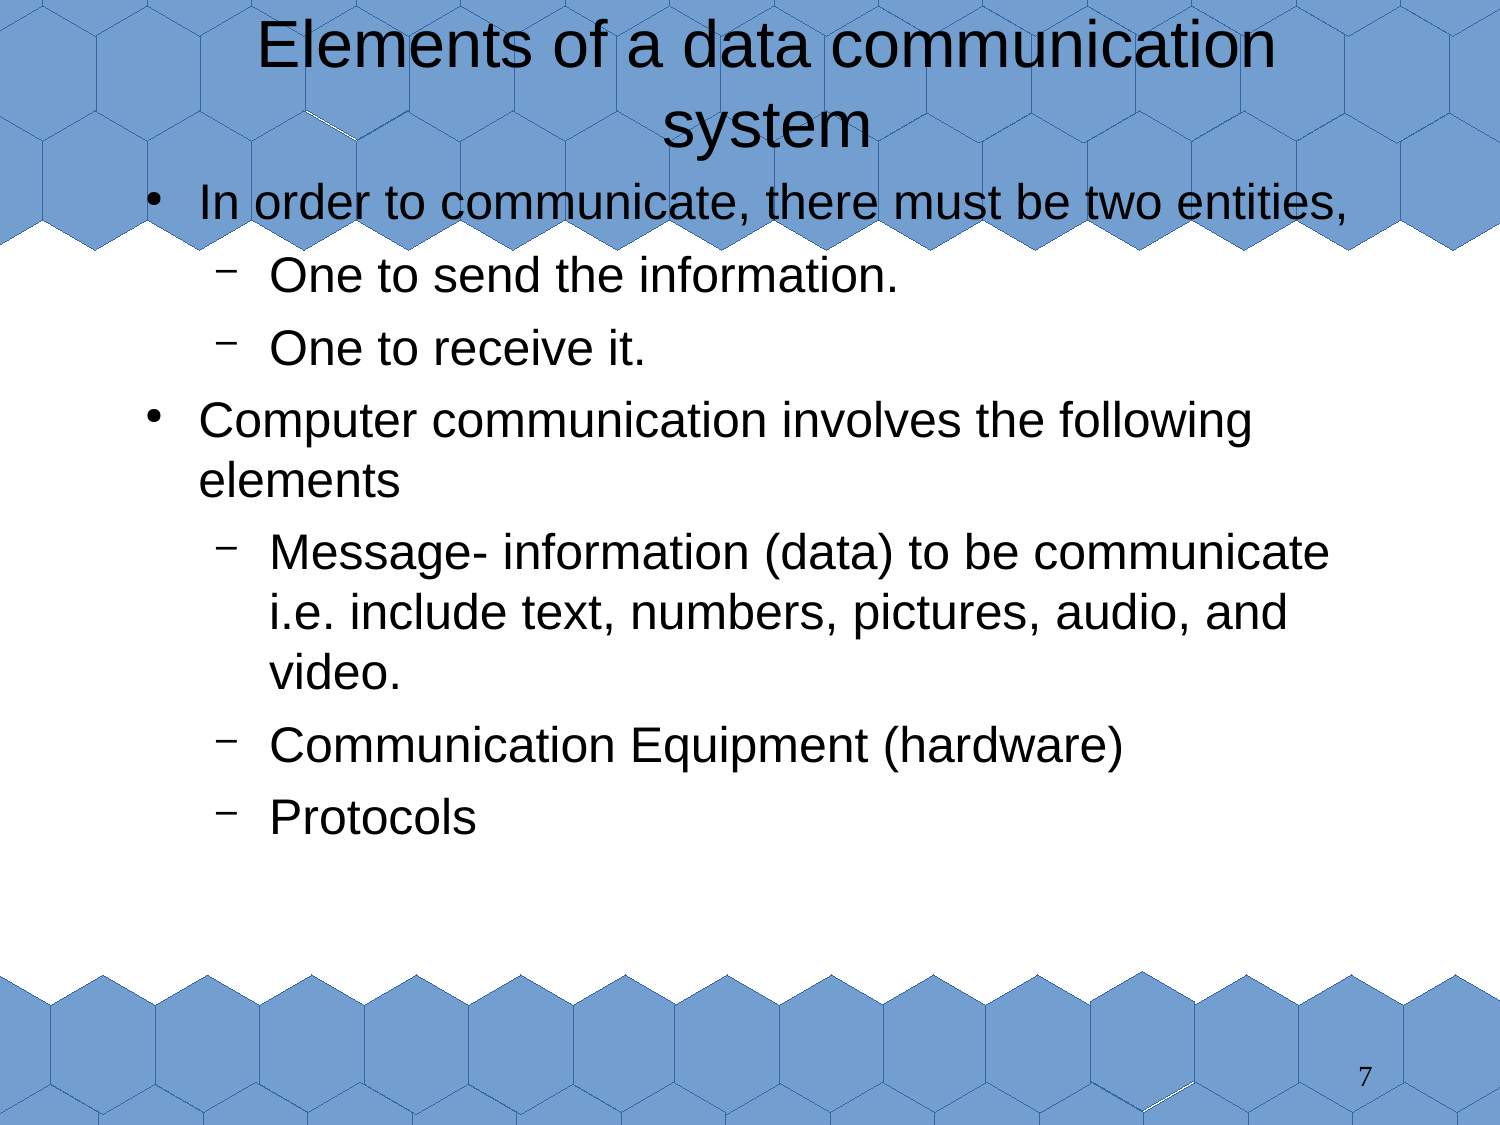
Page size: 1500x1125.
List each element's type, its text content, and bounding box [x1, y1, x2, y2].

title Elements of a data communication system [112, 0, 1388, 162]
list In order to communicate, there must be two entities, One to send the information. One to receive it. Computer communication involves the following elements Message- information (data) to be communicate i.e. include text, numbers, pictures, audio, and video. Communication Equipment (hardware) Protocols [112, 162, 1388, 1125]
